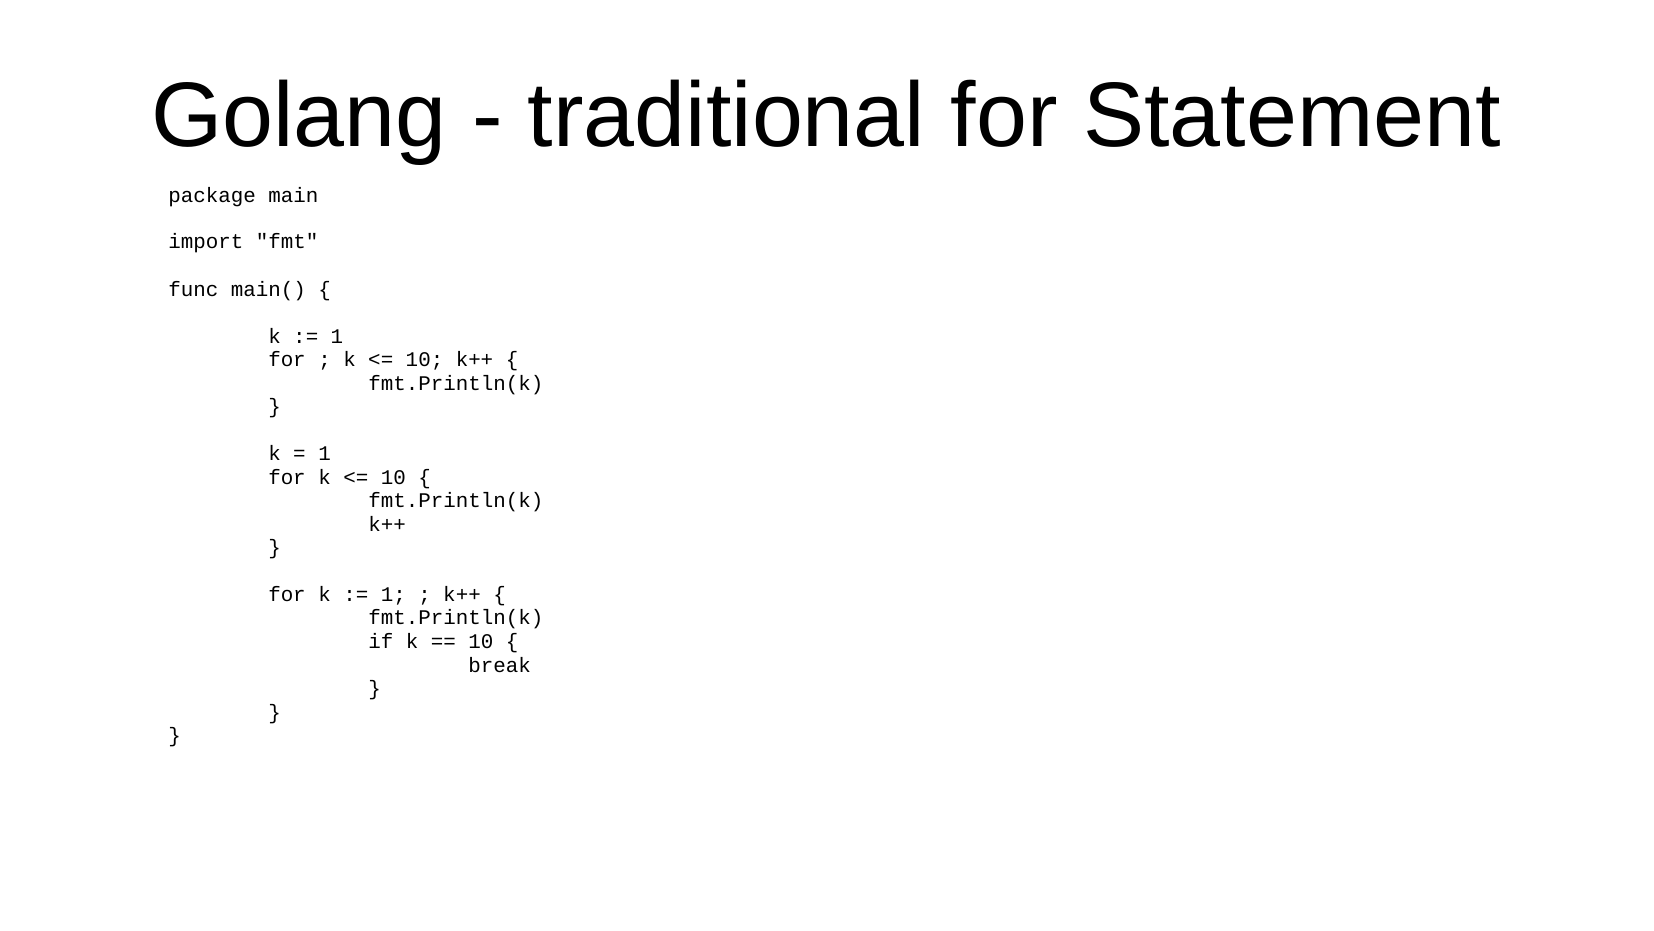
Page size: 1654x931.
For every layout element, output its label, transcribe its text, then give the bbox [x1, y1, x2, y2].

text_box package main import "fmt" func main() { k := 1 for ; k <= 10; k++ { fmt.Println(k) } k = 1 for k <= 10 { fmt.Println(k) k++ } for k := 1; ; k++ { fmt.Println(k) if k == 10 { break } } } [153, 177, 1035, 757]
title Golang - traditional for Statement [82, 37, 1571, 193]
